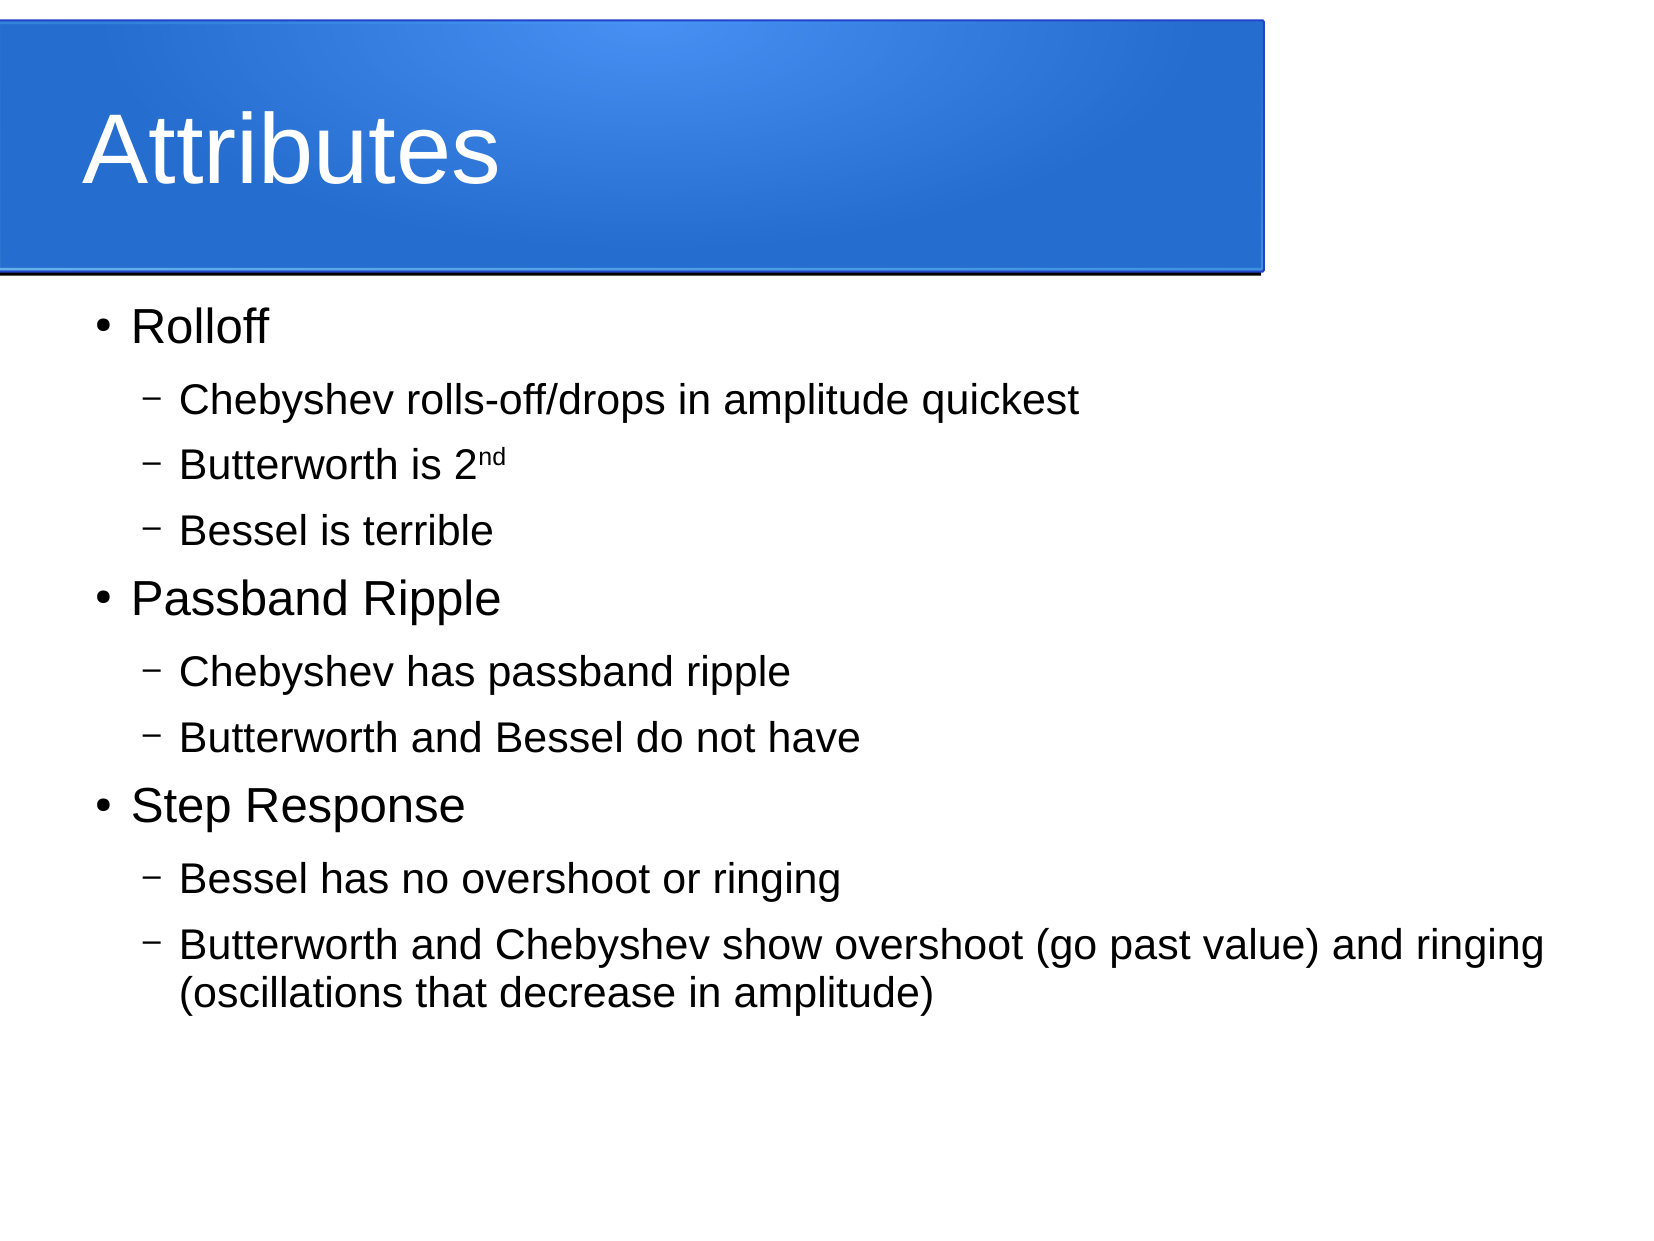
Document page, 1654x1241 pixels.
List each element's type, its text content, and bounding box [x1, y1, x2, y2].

list Rolloff Chebyshev rolls-off/drops in amplitude quickest Butterworth is 2nd Bessel is terrible Passband Ripple Chebyshev has passband ripple Butterworth and Bessel do not have Step Response Bessel has no overshoot or ringing Butterworth and Chebyshev show overshoot (go past value) and ringing (oscillations that decrease in amplitude) [82, 299, 1571, 1019]
title Attributes [82, 47, 1235, 252]
